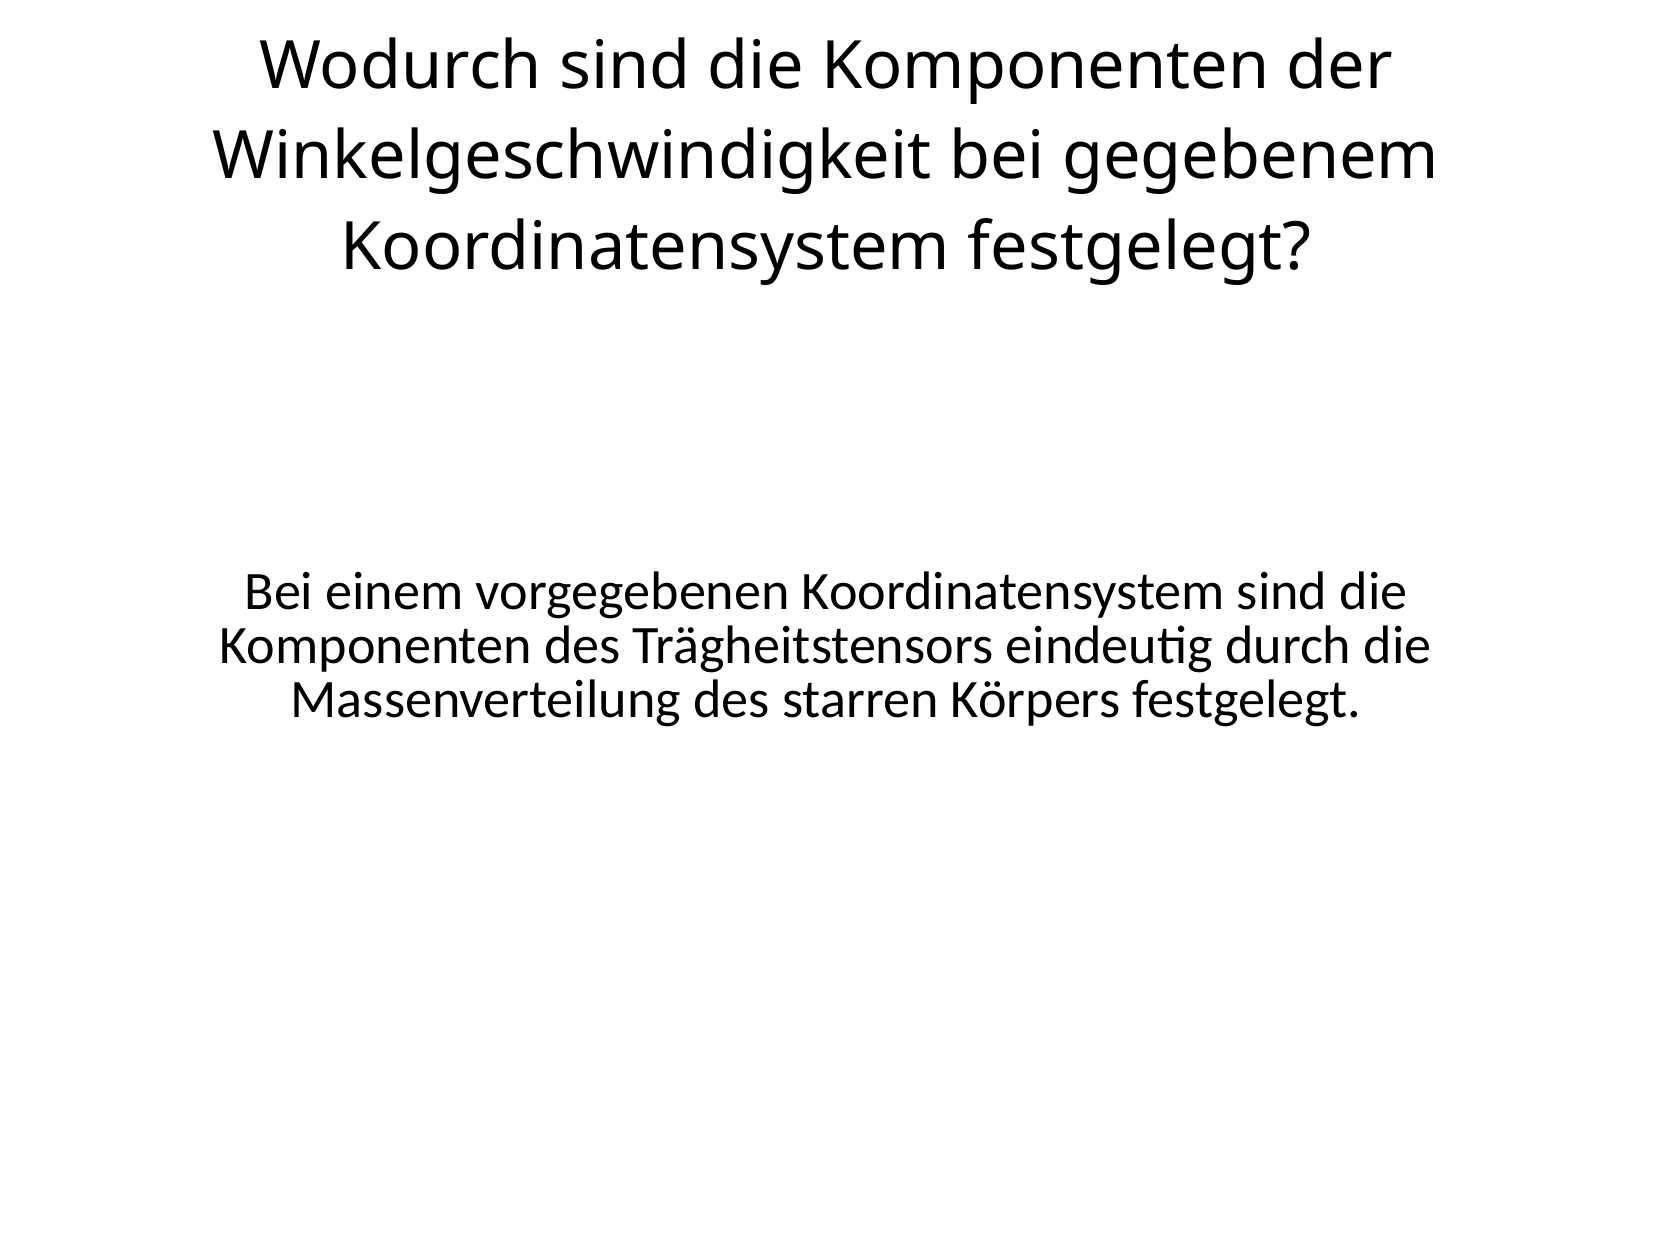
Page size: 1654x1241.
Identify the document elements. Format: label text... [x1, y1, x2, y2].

subtitle Bei einem vorgegebenen Koordinatensystem sind die Komponenten des Trägheitstensors eindeutig durch die Massenverteilung des starren Körpers festgelegt. [82, 290, 1571, 1010]
title Wodurch sind die Komponenten der Winkelgeschwindigkeit bei gegebenem Koordinatensystem festgelegt? [82, 19, 1571, 287]
